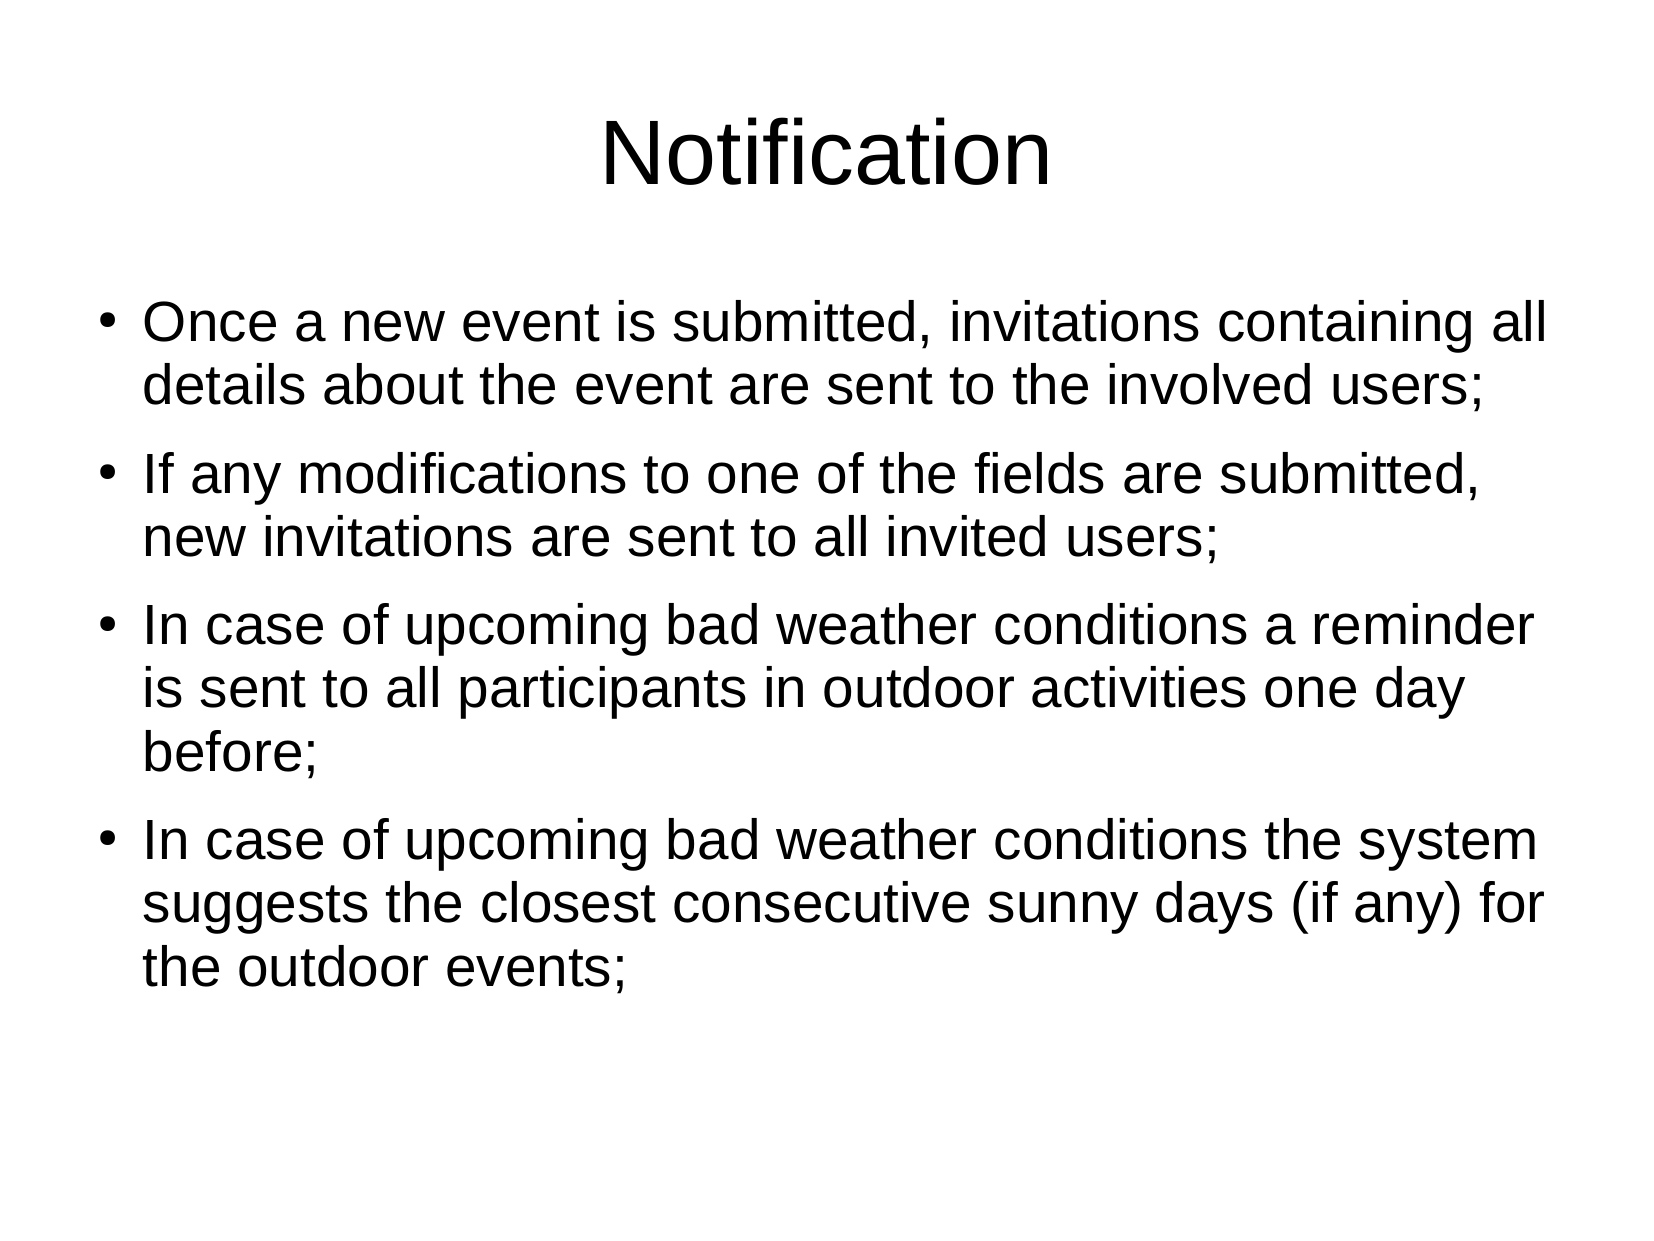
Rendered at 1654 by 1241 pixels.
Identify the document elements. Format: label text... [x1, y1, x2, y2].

title Notification [82, 49, 1571, 257]
list Once a new event is submitted, invitations containing all details about the event are sent to the involved users; If any modifications to one of the fields are submitted, new invitations are sent to all invited users; In case of upcoming bad weather conditions a reminder is sent to all participants in outdoor activities one day before; In case of upcoming bad weather conditions the system suggests the closest consecutive sunny days (if any) for the outdoor events; [82, 290, 1571, 1010]
